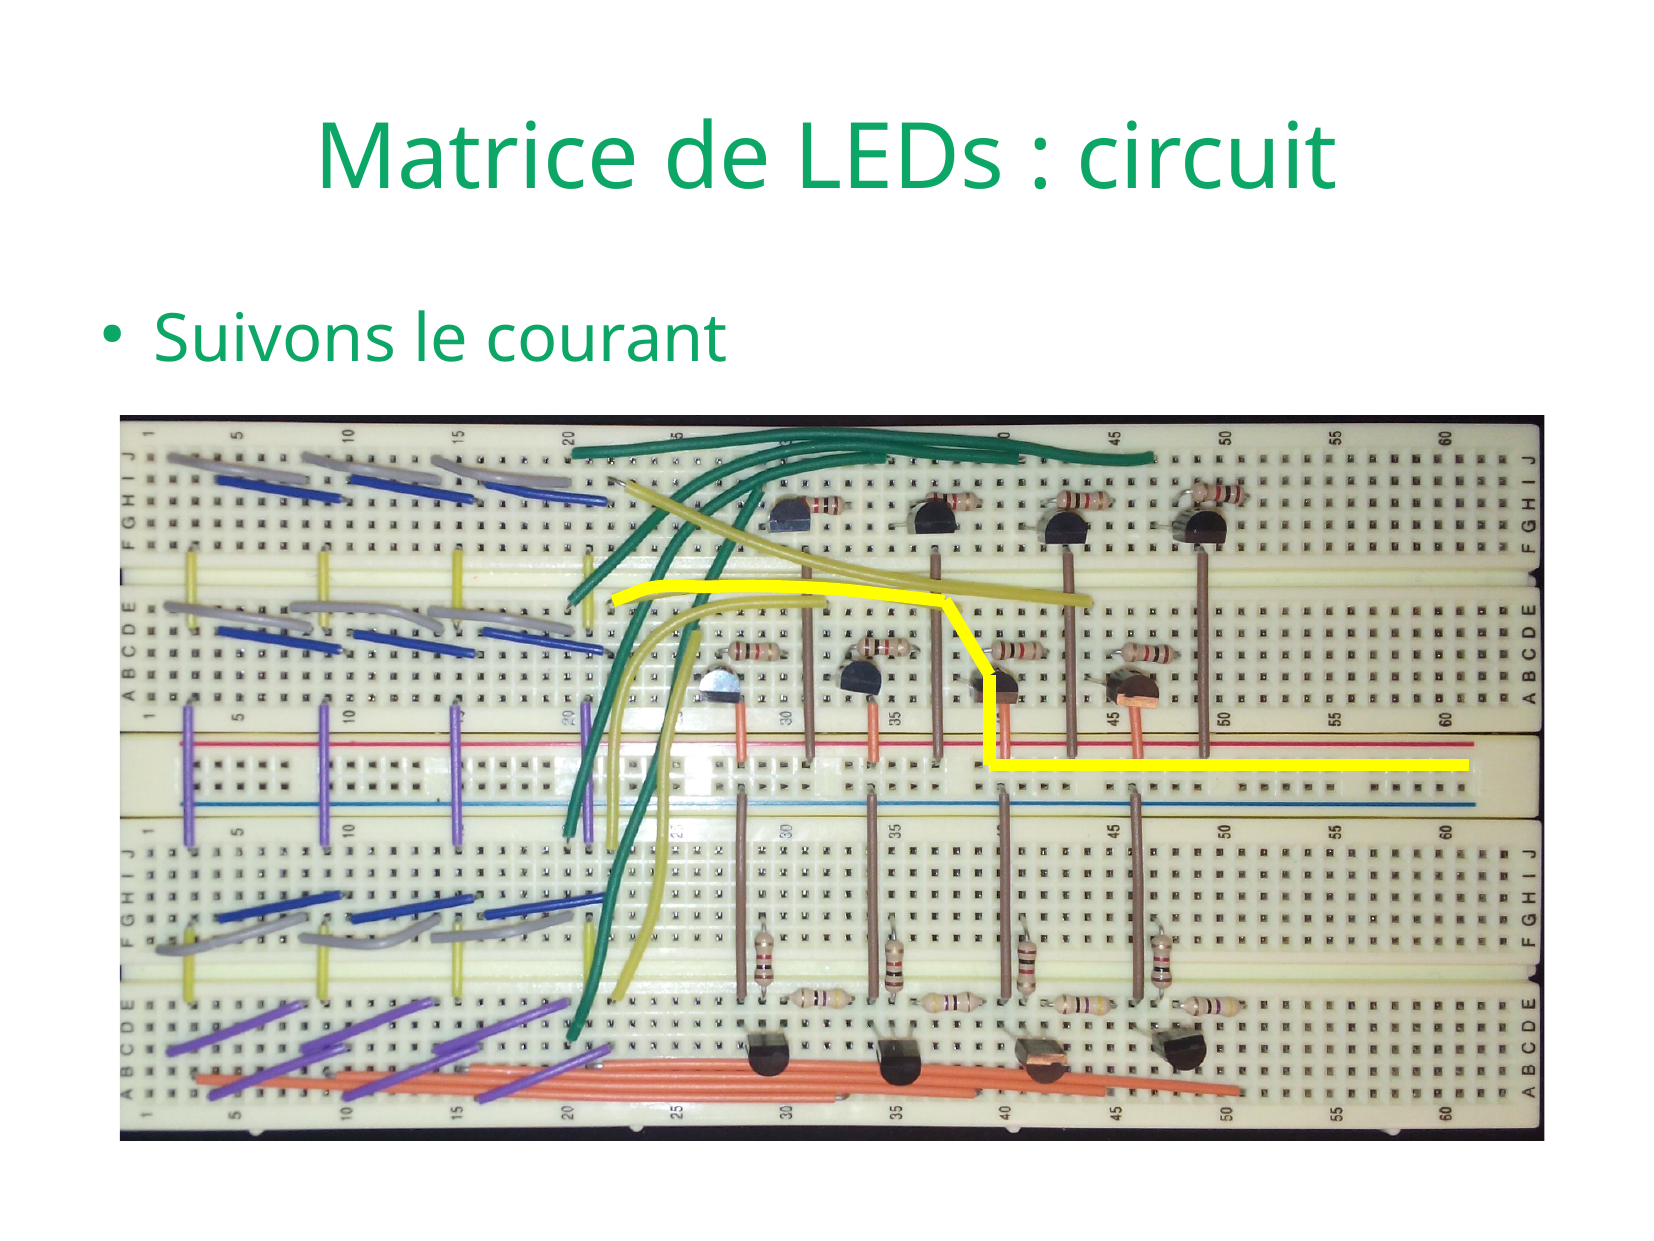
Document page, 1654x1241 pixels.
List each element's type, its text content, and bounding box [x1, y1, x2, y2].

picture [119, 415, 1545, 1141]
list Suivons le courant [82, 290, 1571, 1010]
title Matrice de LEDs : circuit [82, 49, 1571, 257]
